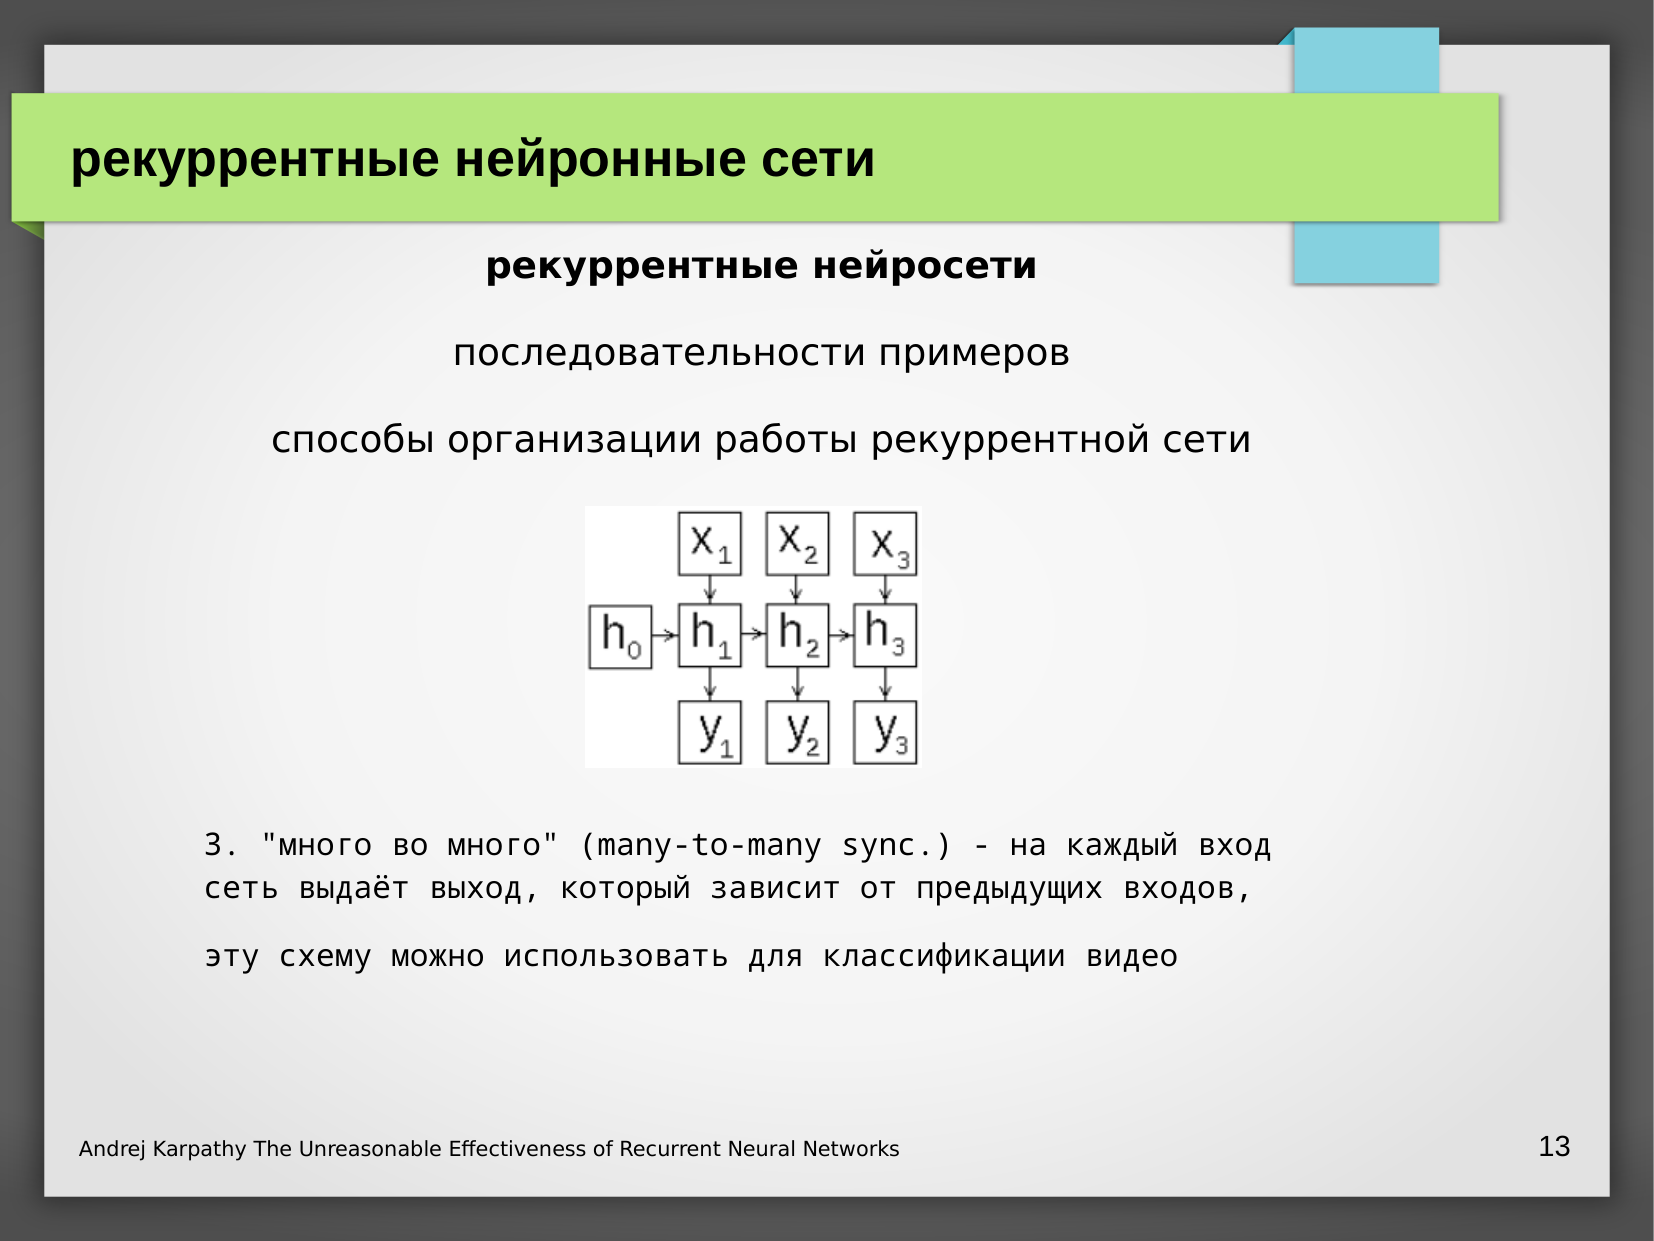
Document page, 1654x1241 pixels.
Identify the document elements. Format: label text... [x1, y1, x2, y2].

text_box 3. "много во много" (many-to-many sync.) - на каждый вход сеть выдаёт выход, который зависит от предыдущих входов, эту схему можно использовать для классификации видео [188, 814, 1378, 1046]
text_box рекуррентные нейросети последовательности примеров способы организации работы рекуррентной сети [224, 236, 1300, 513]
title рекуррентные нейронные сети [70, 118, 1205, 199]
picture [0, 0, 1654, 1241]
text_box Andrej Karpathy The Unreasonable Effectiveness of Recurrent Neural Networks [64, 1130, 922, 1170]
